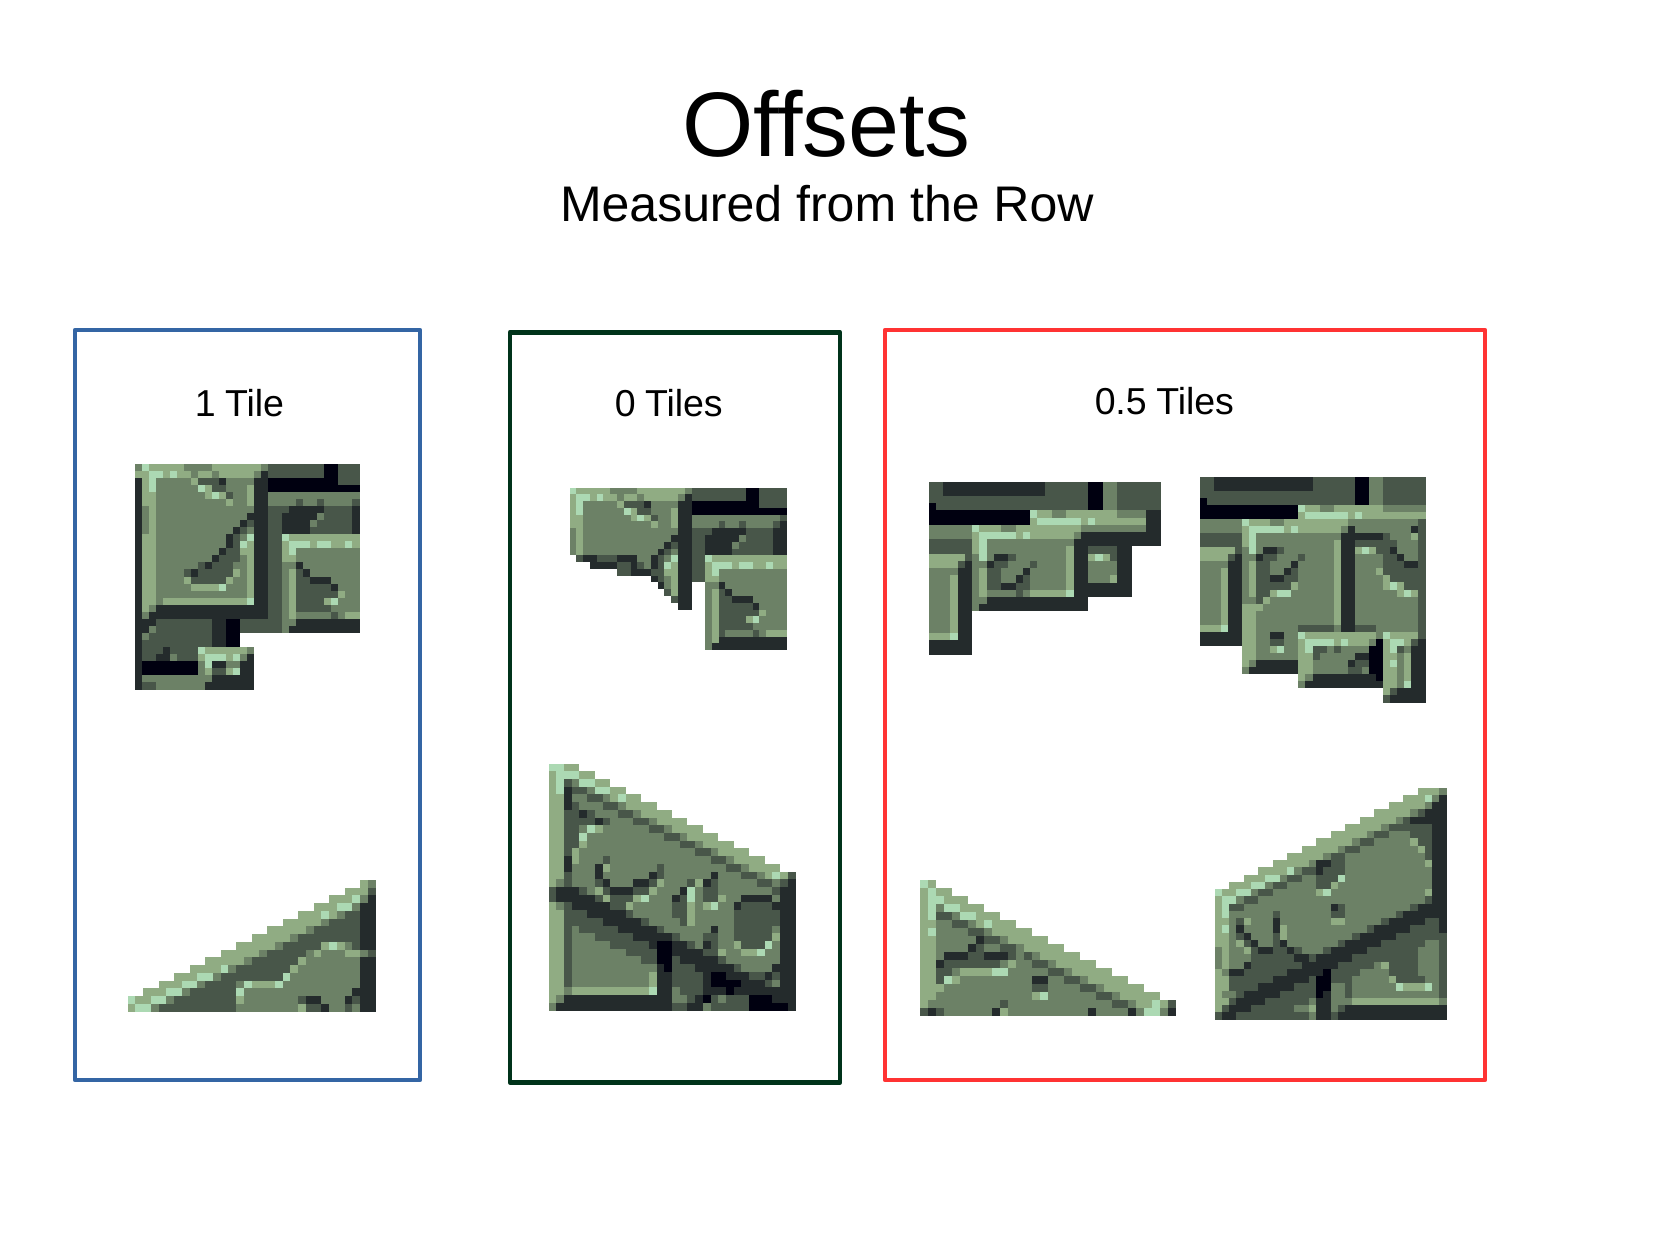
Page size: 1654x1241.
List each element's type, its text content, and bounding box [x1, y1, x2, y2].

picture [570, 488, 787, 706]
picture [1215, 788, 1447, 1021]
text_box 0.5 Tiles [1080, 373, 1252, 436]
picture [128, 764, 376, 1012]
text_box 1 Tile [180, 375, 302, 437]
picture [549, 764, 796, 1011]
picture [1200, 477, 1426, 703]
picture [920, 760, 1176, 1016]
picture [135, 464, 360, 690]
picture [929, 482, 1161, 714]
text_box 0 Tiles [600, 375, 740, 437]
title Offsets Measured from the Row [82, 49, 1571, 257]
